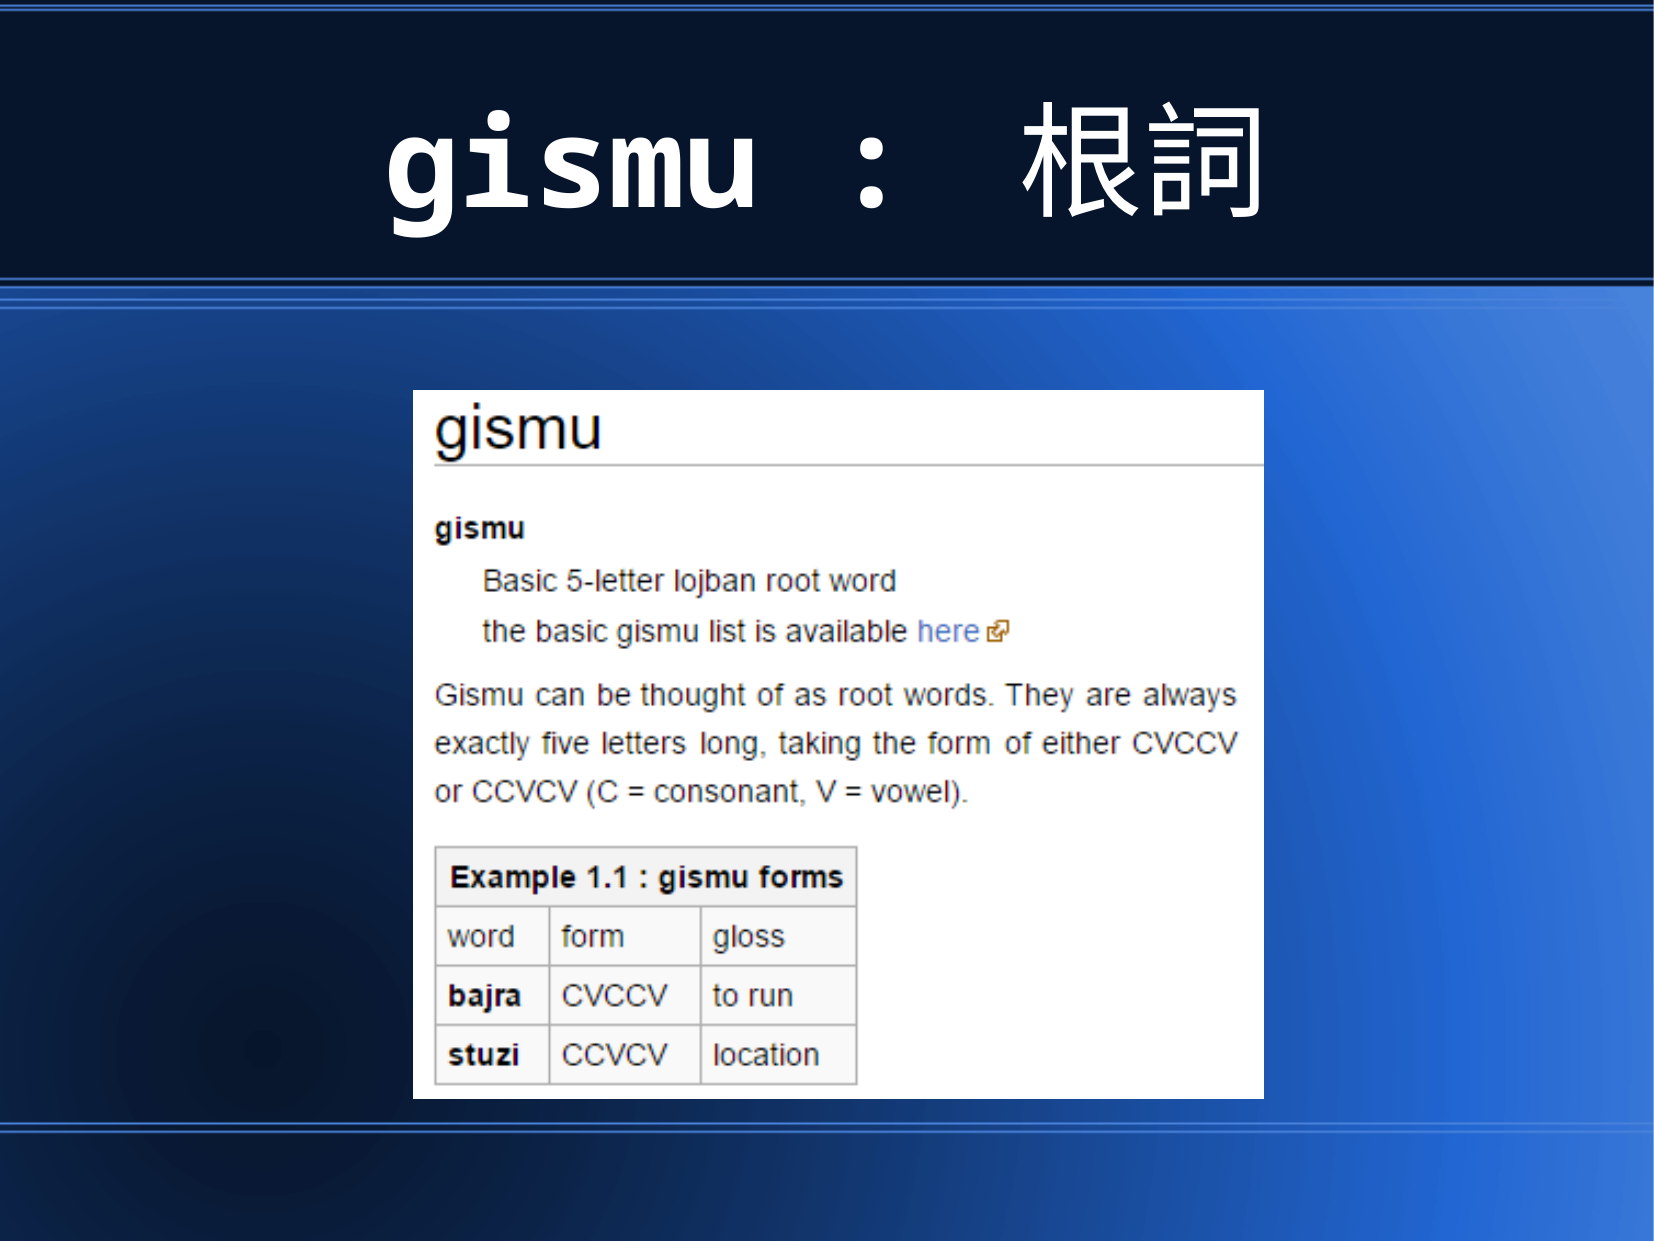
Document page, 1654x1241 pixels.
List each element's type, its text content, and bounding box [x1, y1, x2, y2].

picture [0, 0, 1654, 1241]
title gismu : 根詞 [82, 49, 1571, 257]
